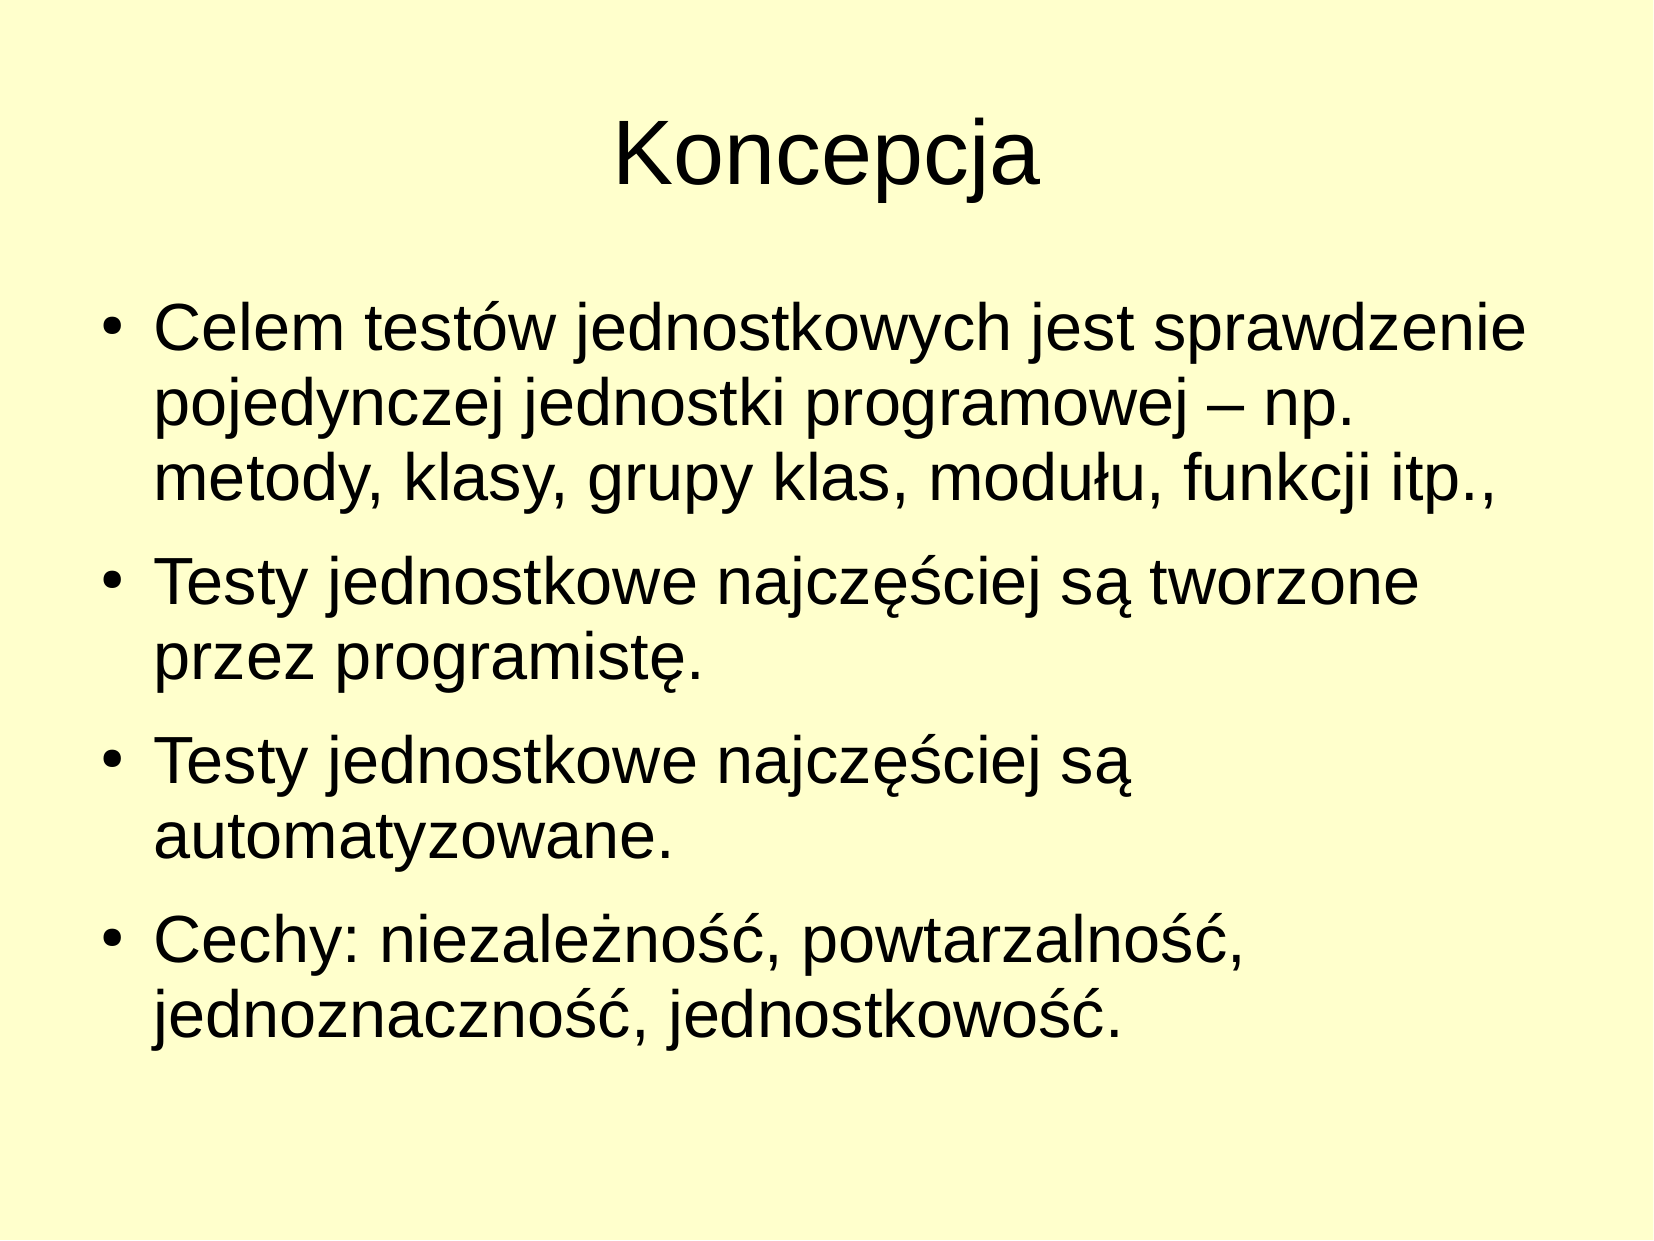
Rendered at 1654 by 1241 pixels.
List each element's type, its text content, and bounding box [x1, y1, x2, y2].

title Koncepcja [82, 49, 1571, 257]
list Celem testów jednostkowych jest sprawdzenie pojedynczej jednostki programowej – np. metody, klasy, grupy klas, modułu, funkcji itp., Testy jednostkowe najczęściej są tworzone przez programistę. Testy jednostkowe najczęściej są automatyzowane. Cechy: niezależność, powtarzalność, jednoznaczność, jednostkowość. [82, 290, 1571, 1109]
